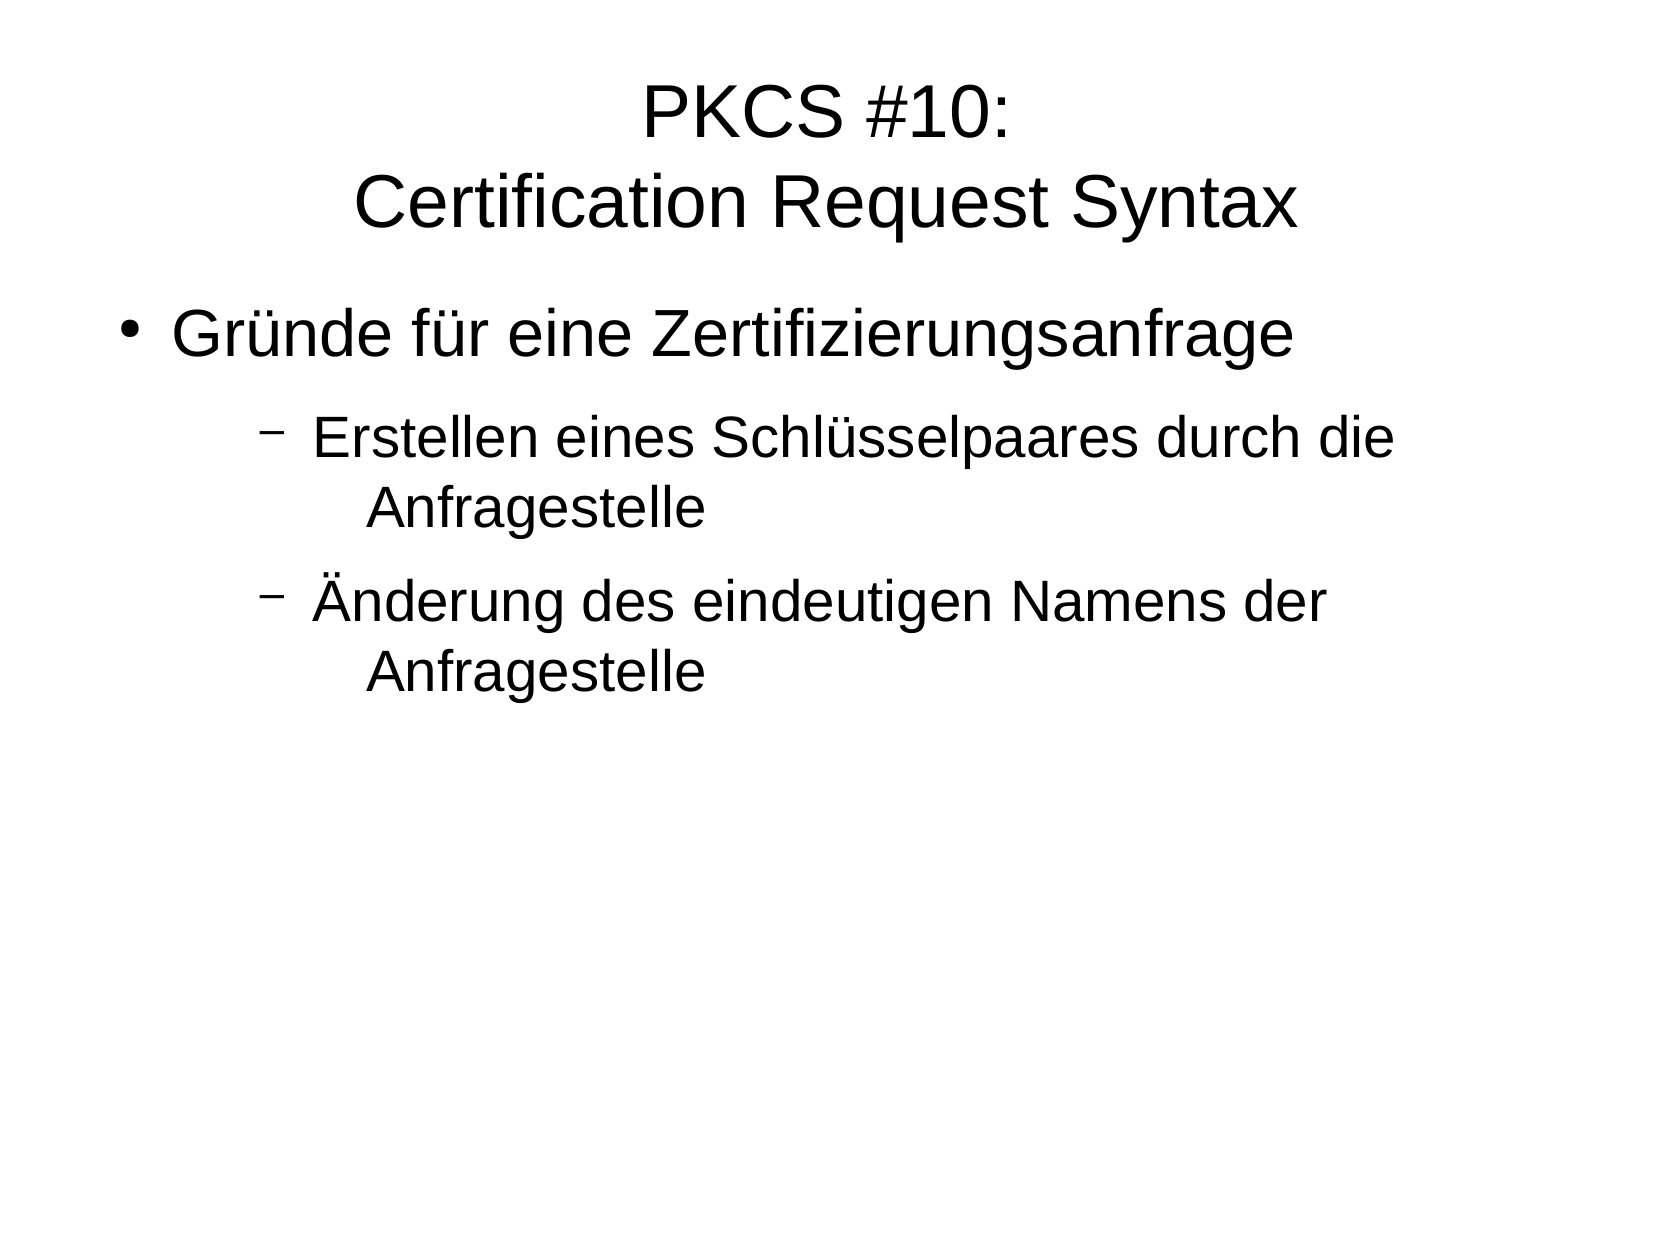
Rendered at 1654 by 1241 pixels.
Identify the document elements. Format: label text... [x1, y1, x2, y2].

title PKCS #10: Certification Request Syntax [82, 49, 1571, 257]
list Gründe für eine Zertifizierungsanfrage Erstellen eines Schlüsselpaares durch die Anfragestelle Änderung des eindeutigen Namens der Anfragestelle [82, 290, 1571, 1010]
